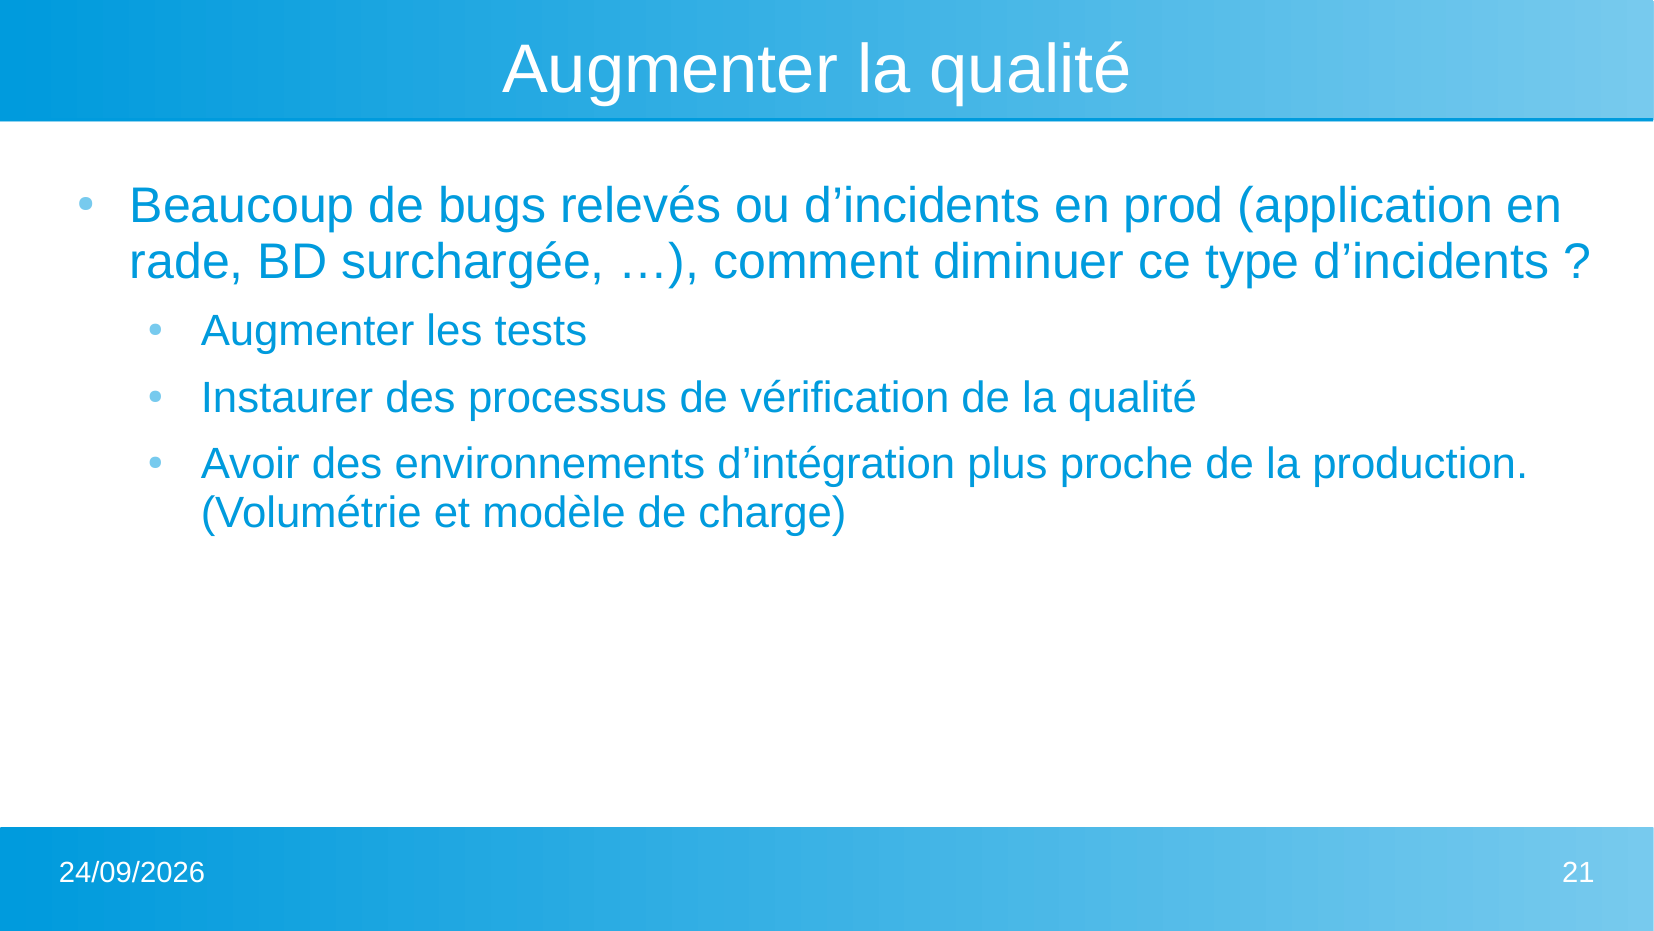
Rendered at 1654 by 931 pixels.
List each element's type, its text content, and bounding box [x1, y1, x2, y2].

list Beaucoup de bugs relevés ou d’incidents en prod (application en rade, BD surchargée, …), comment diminuer ce type d’incidents ? Augmenter les tests Instaurer des processus de vérification de la qualité Avoir des environnements d’intégration plus proche de la production. (Volumétrie et modèle de charge) [59, 177, 1595, 768]
title Augmenter la qualité [59, 29, 1595, 108]
